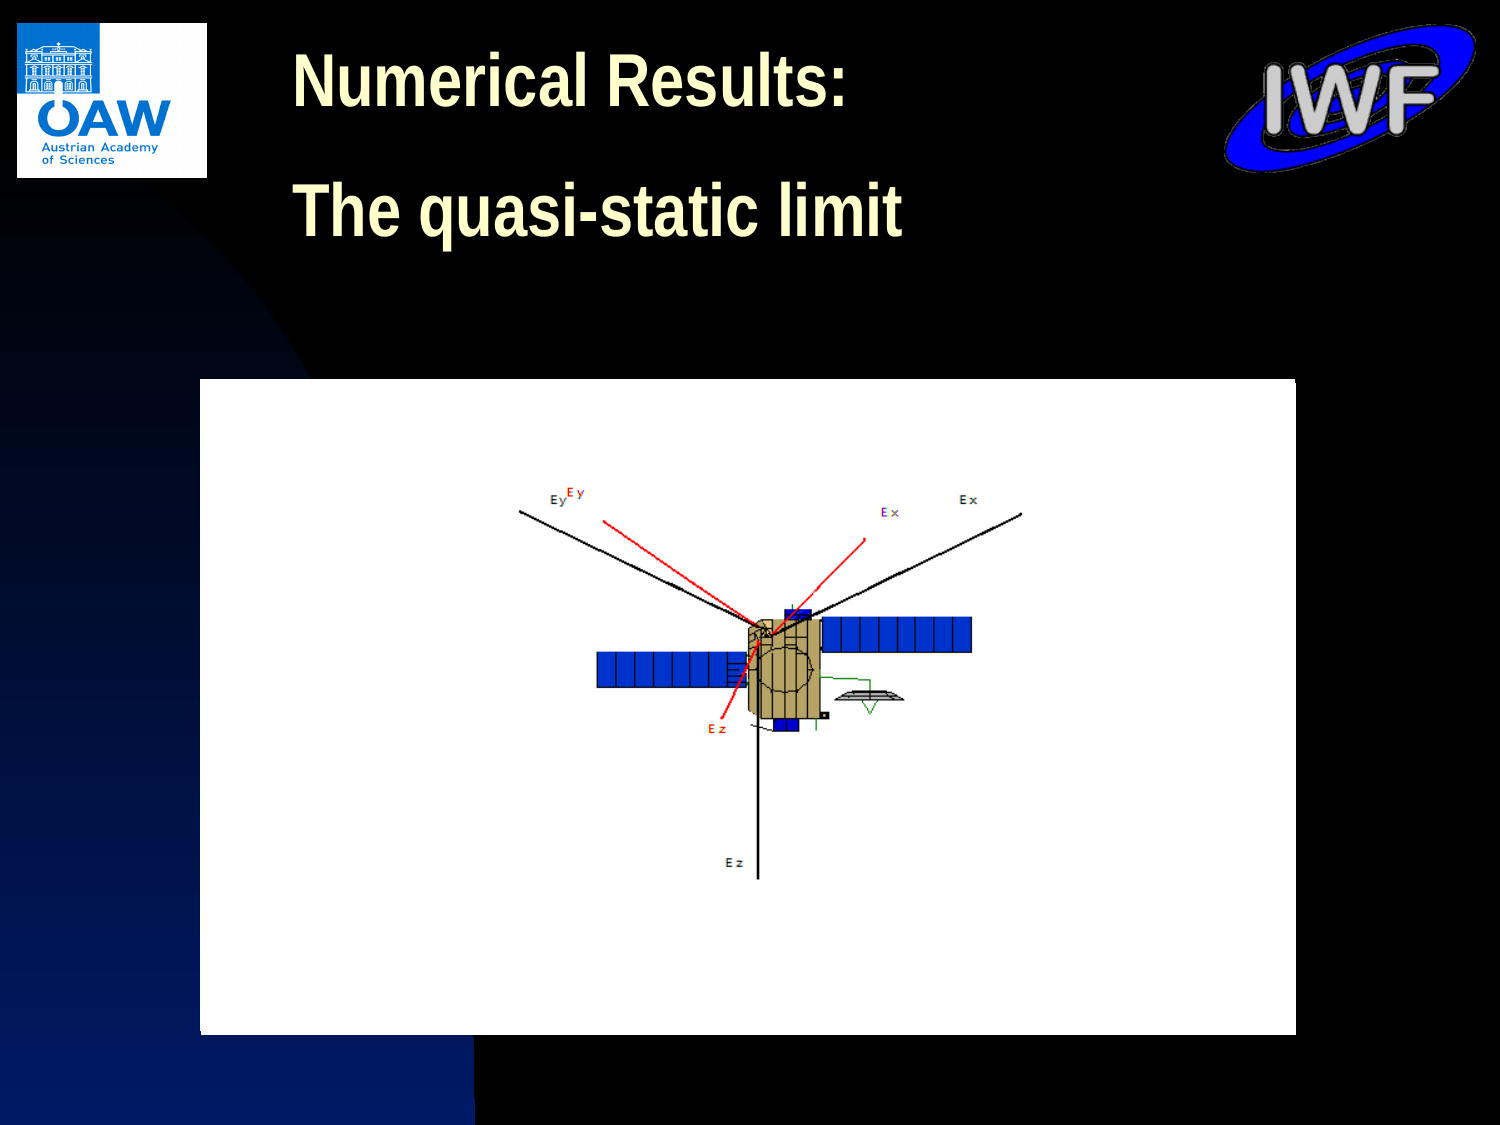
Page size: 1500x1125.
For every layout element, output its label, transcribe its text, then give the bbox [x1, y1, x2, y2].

picture [1224, 24, 1476, 173]
picture [200, 379, 1297, 1035]
title Numerical Results: The quasi-static limit [277, 8, 1465, 238]
picture [17, 23, 207, 178]
